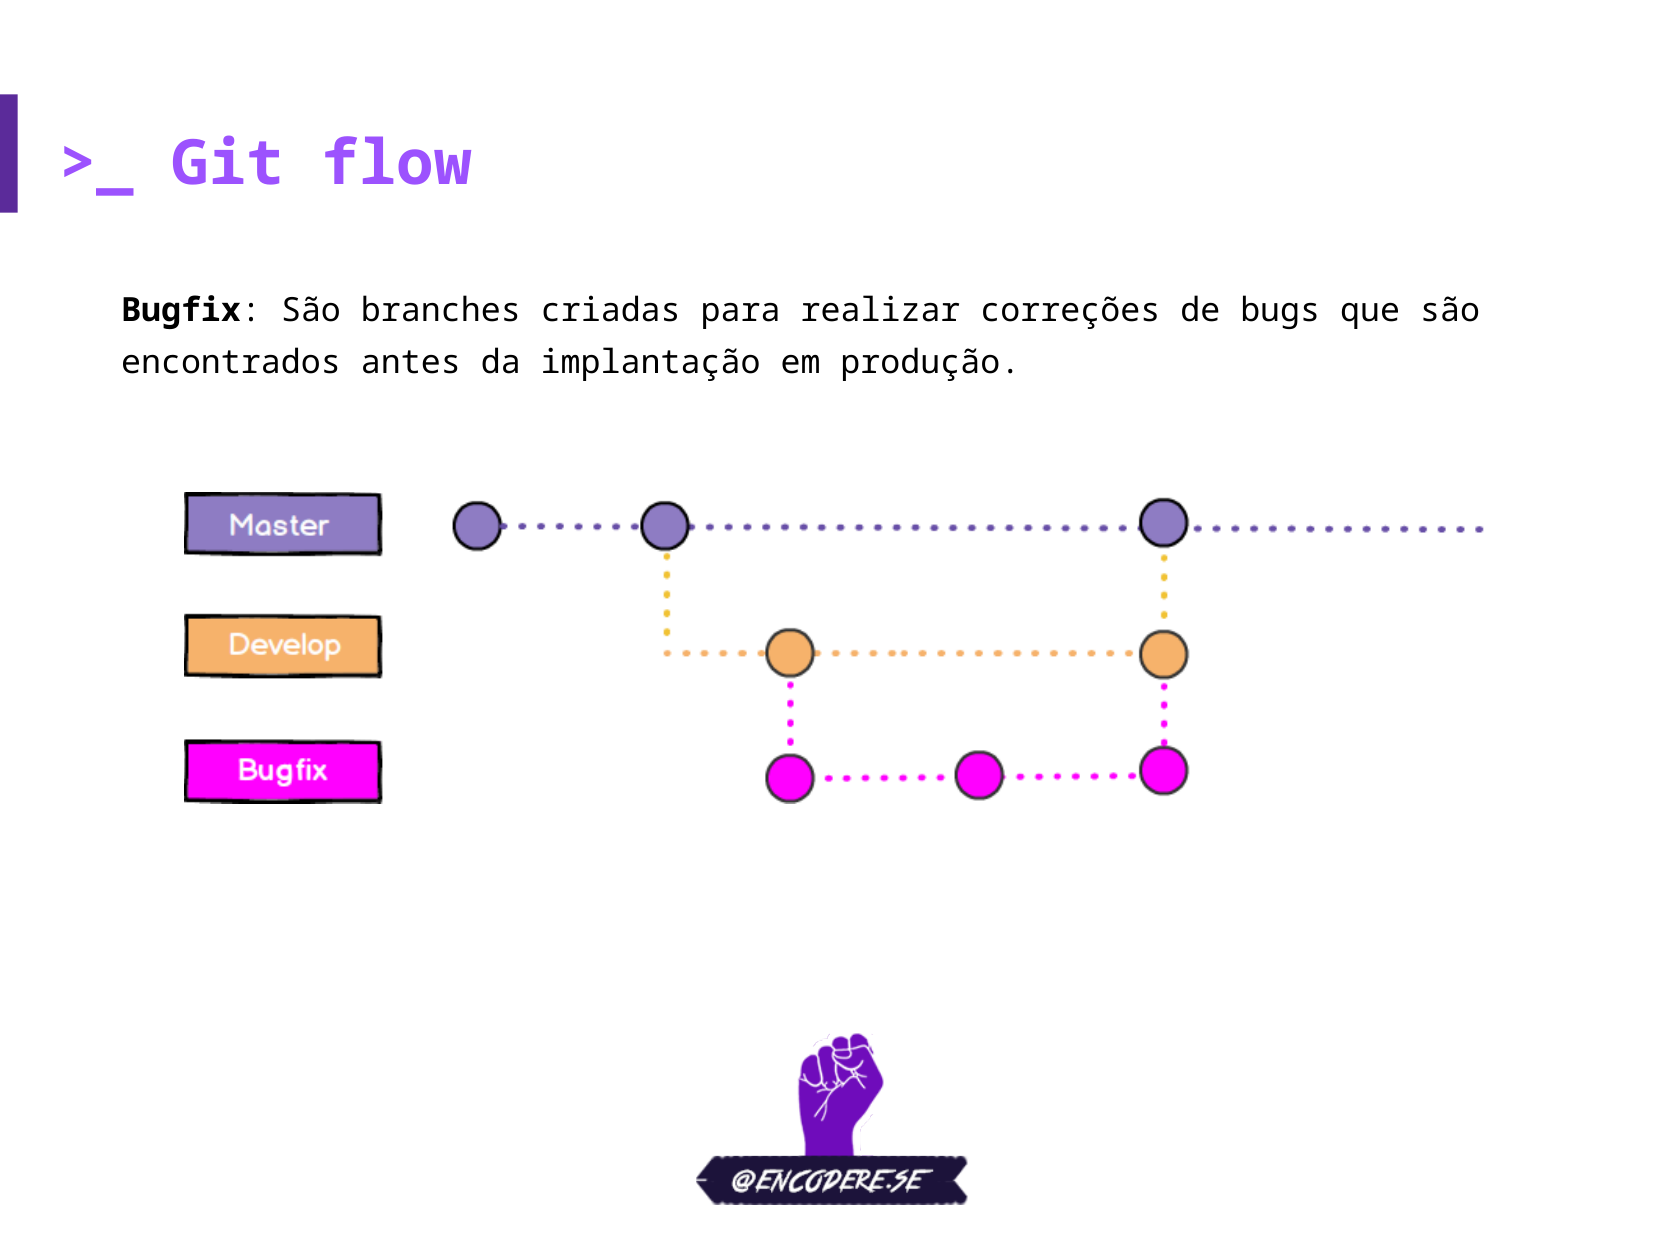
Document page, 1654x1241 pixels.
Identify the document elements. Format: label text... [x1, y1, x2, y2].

text_box [0, 94, 18, 213]
picture [696, 1027, 969, 1205]
title >_ Git flow [59, 118, 1489, 213]
text_box Bugfix: São branches criadas para realizar correções de bugs que são encontrados antes da implantação em produção. [70, 271, 1595, 488]
picture [184, 492, 1485, 804]
